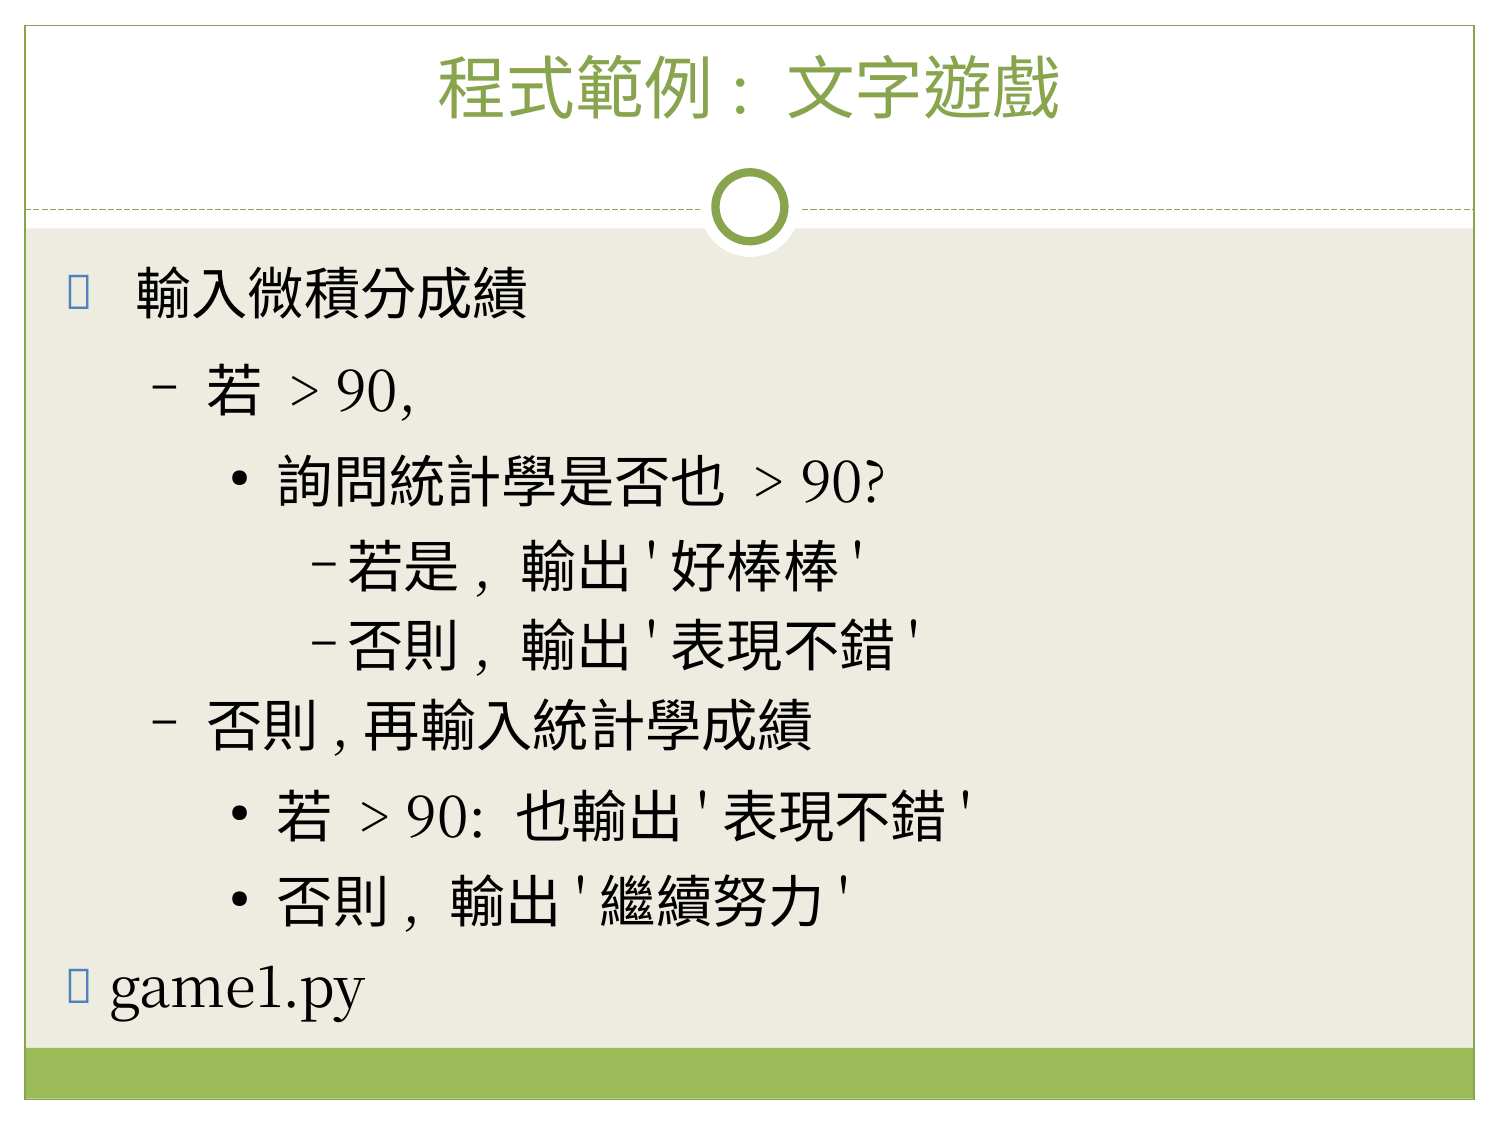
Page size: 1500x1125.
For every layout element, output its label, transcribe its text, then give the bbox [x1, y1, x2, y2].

title 程式範例: 文字遊戲 [49, 37, 1450, 162]
list 輸入微積分成績 若 > 90, 詢問統計學是否也 > 90? 若是, 輸出'好棒棒' 否則, 輸出'表現不錯' 否則,再輸入統計學成績 若 > 90: 也輸出'表現不錯' 否則, 輸出'繼續努力' game1.py [49, 250, 1445, 1001]
